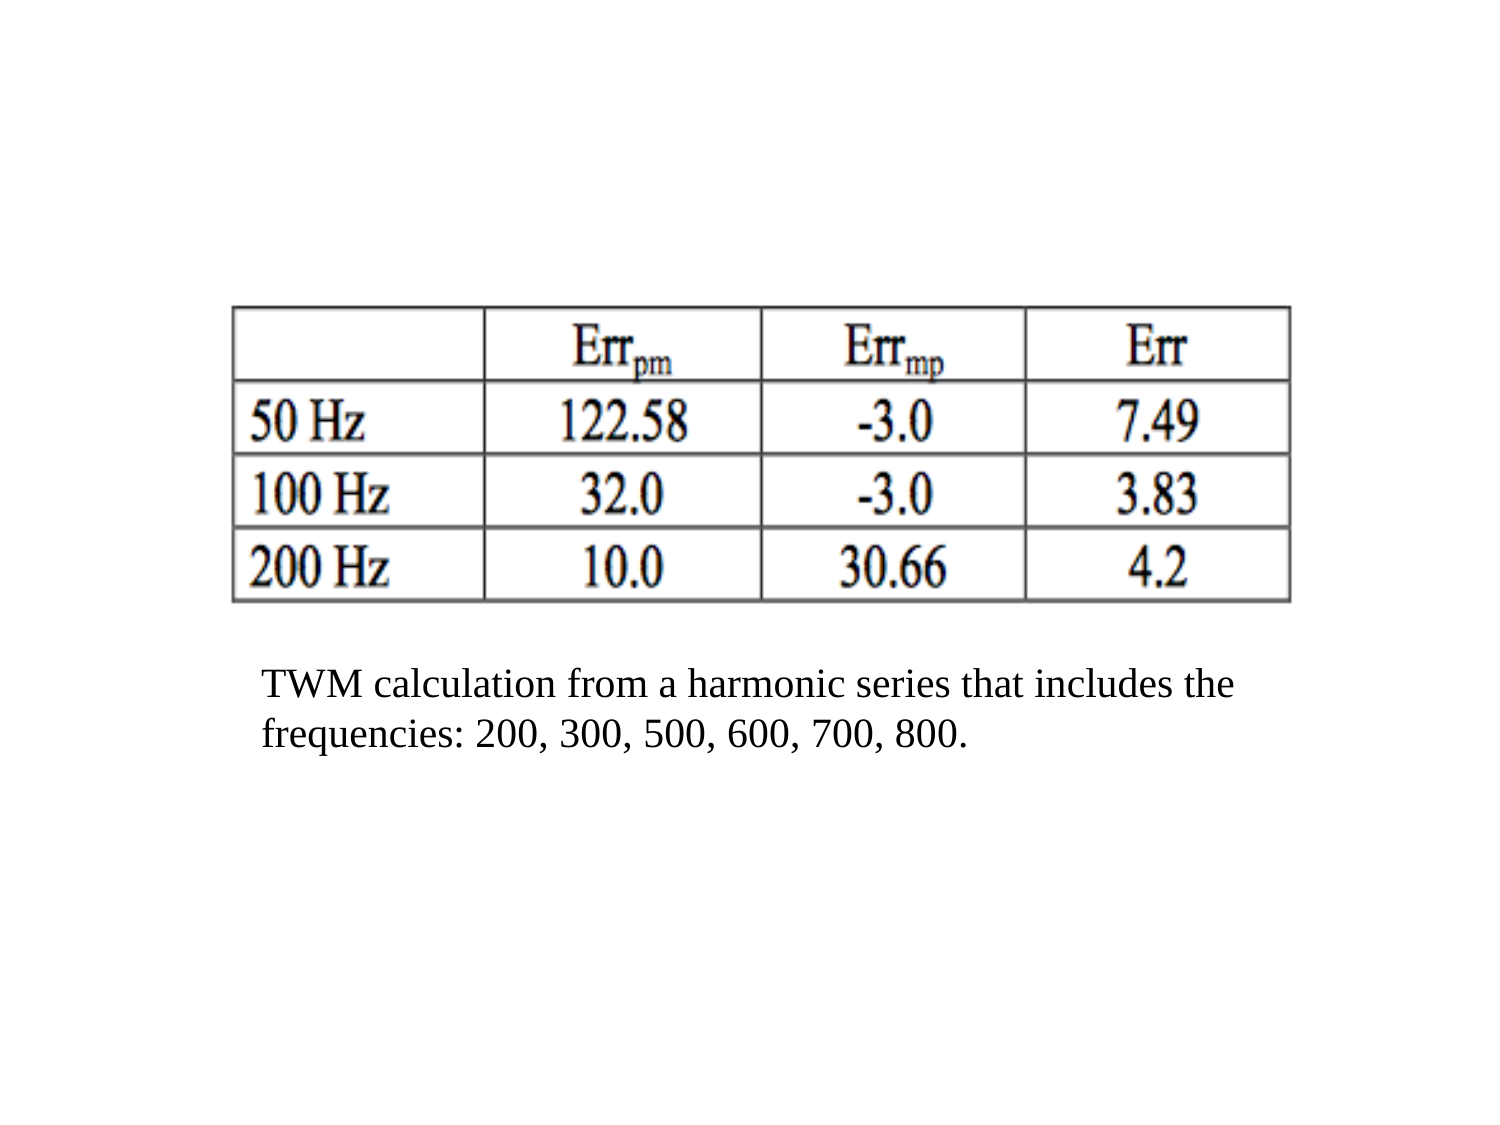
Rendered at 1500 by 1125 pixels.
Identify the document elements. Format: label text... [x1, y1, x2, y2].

text_box TWM calculation from a harmonic series that includes the frequencies: 200, 300, 500, 600, 700, 800. [246, 645, 1374, 764]
picture [202, 284, 1320, 629]
